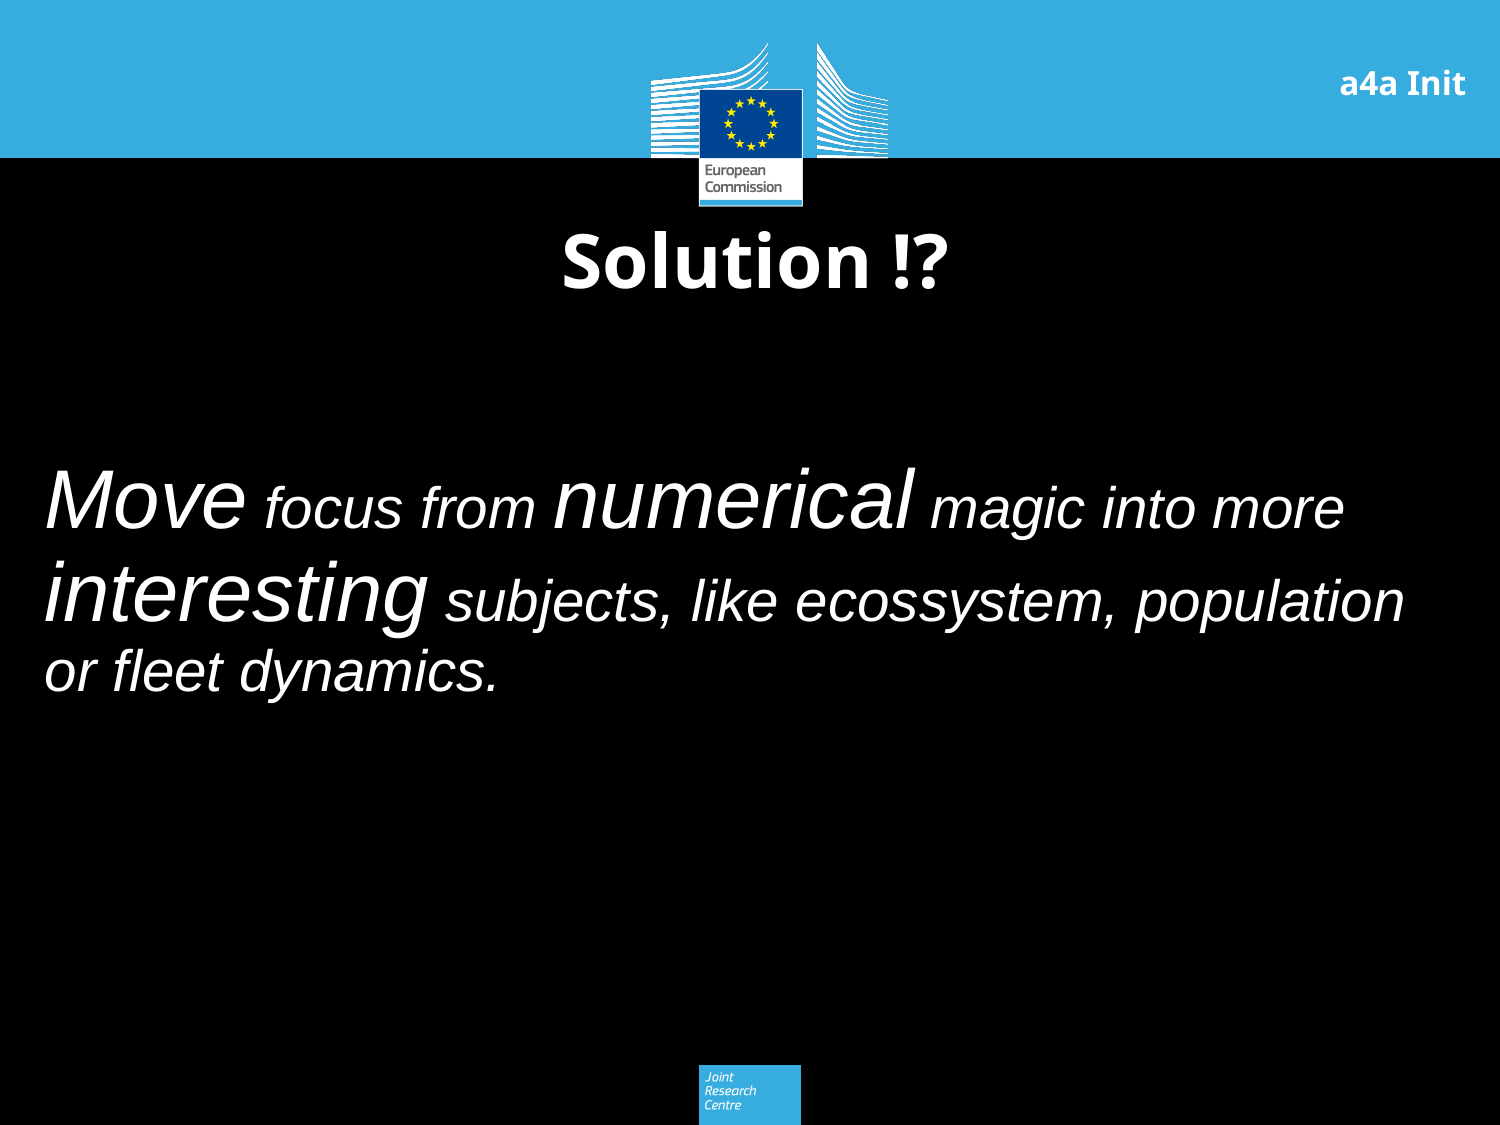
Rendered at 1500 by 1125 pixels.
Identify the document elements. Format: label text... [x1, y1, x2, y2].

picture [651, 42, 888, 155]
title a4a Init [1091, 29, 1482, 136]
text_box Move focus from numerical magic into more interesting subjects, like ecossystem, population or fleet dynamics. [30, 445, 1471, 770]
title Solution !? [11, 155, 1500, 363]
picture [699, 1065, 801, 1125]
